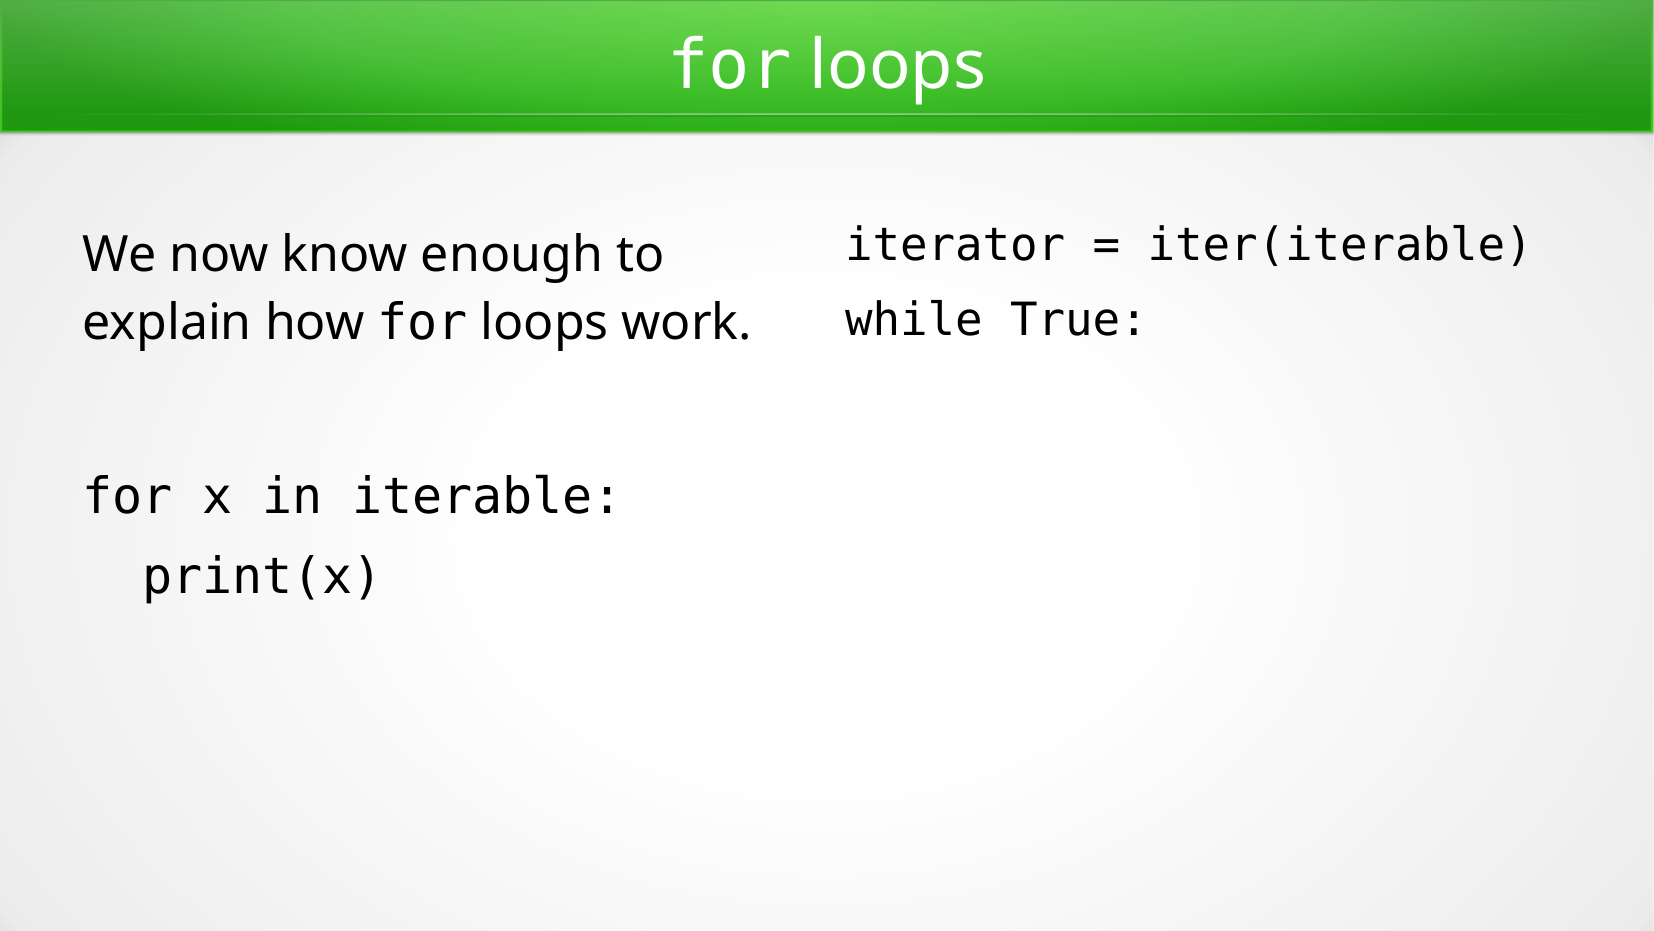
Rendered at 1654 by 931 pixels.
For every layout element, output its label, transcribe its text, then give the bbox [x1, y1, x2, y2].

title for loops [82, 8, 1571, 116]
list iterator = iter(iterable) while True: [845, 217, 1572, 758]
picture [0, 0, 1654, 931]
list We now know enough to explain how for loops work. for x in iterable: print(x) [82, 217, 809, 758]
